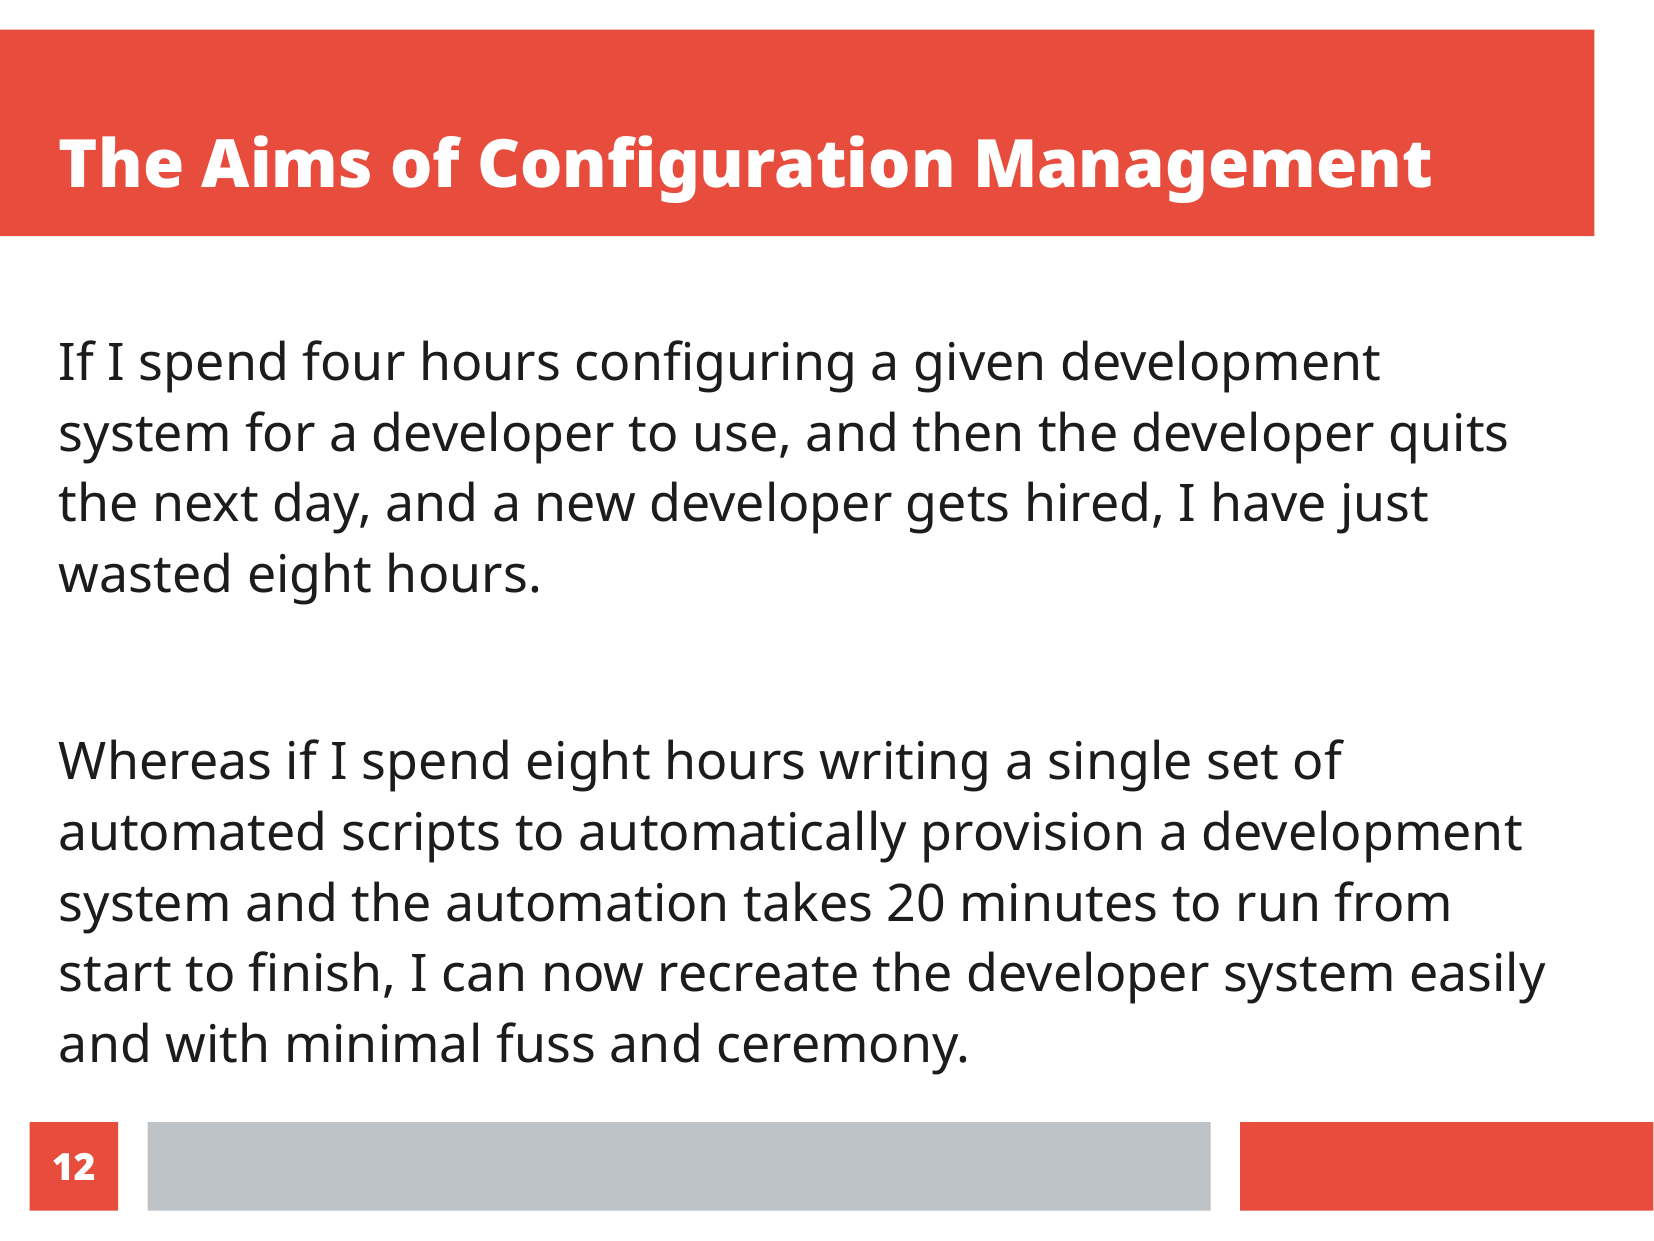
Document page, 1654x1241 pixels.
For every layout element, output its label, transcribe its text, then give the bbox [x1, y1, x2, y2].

title The Aims of Configuration Management [59, 59, 1595, 207]
list If I spend four hours configuring a given development system for a developer to use, and then the developer quits the next day, and a new developer gets hired, I have just wasted eight hours. Whereas if I spend eight hours writing a single set of automated scripts to automatically provision a development system and the automation takes 20 minutes to run from start to finish, I can now recreate the developer system easily and with minimal fuss and ceremony. [59, 324, 1565, 1093]
